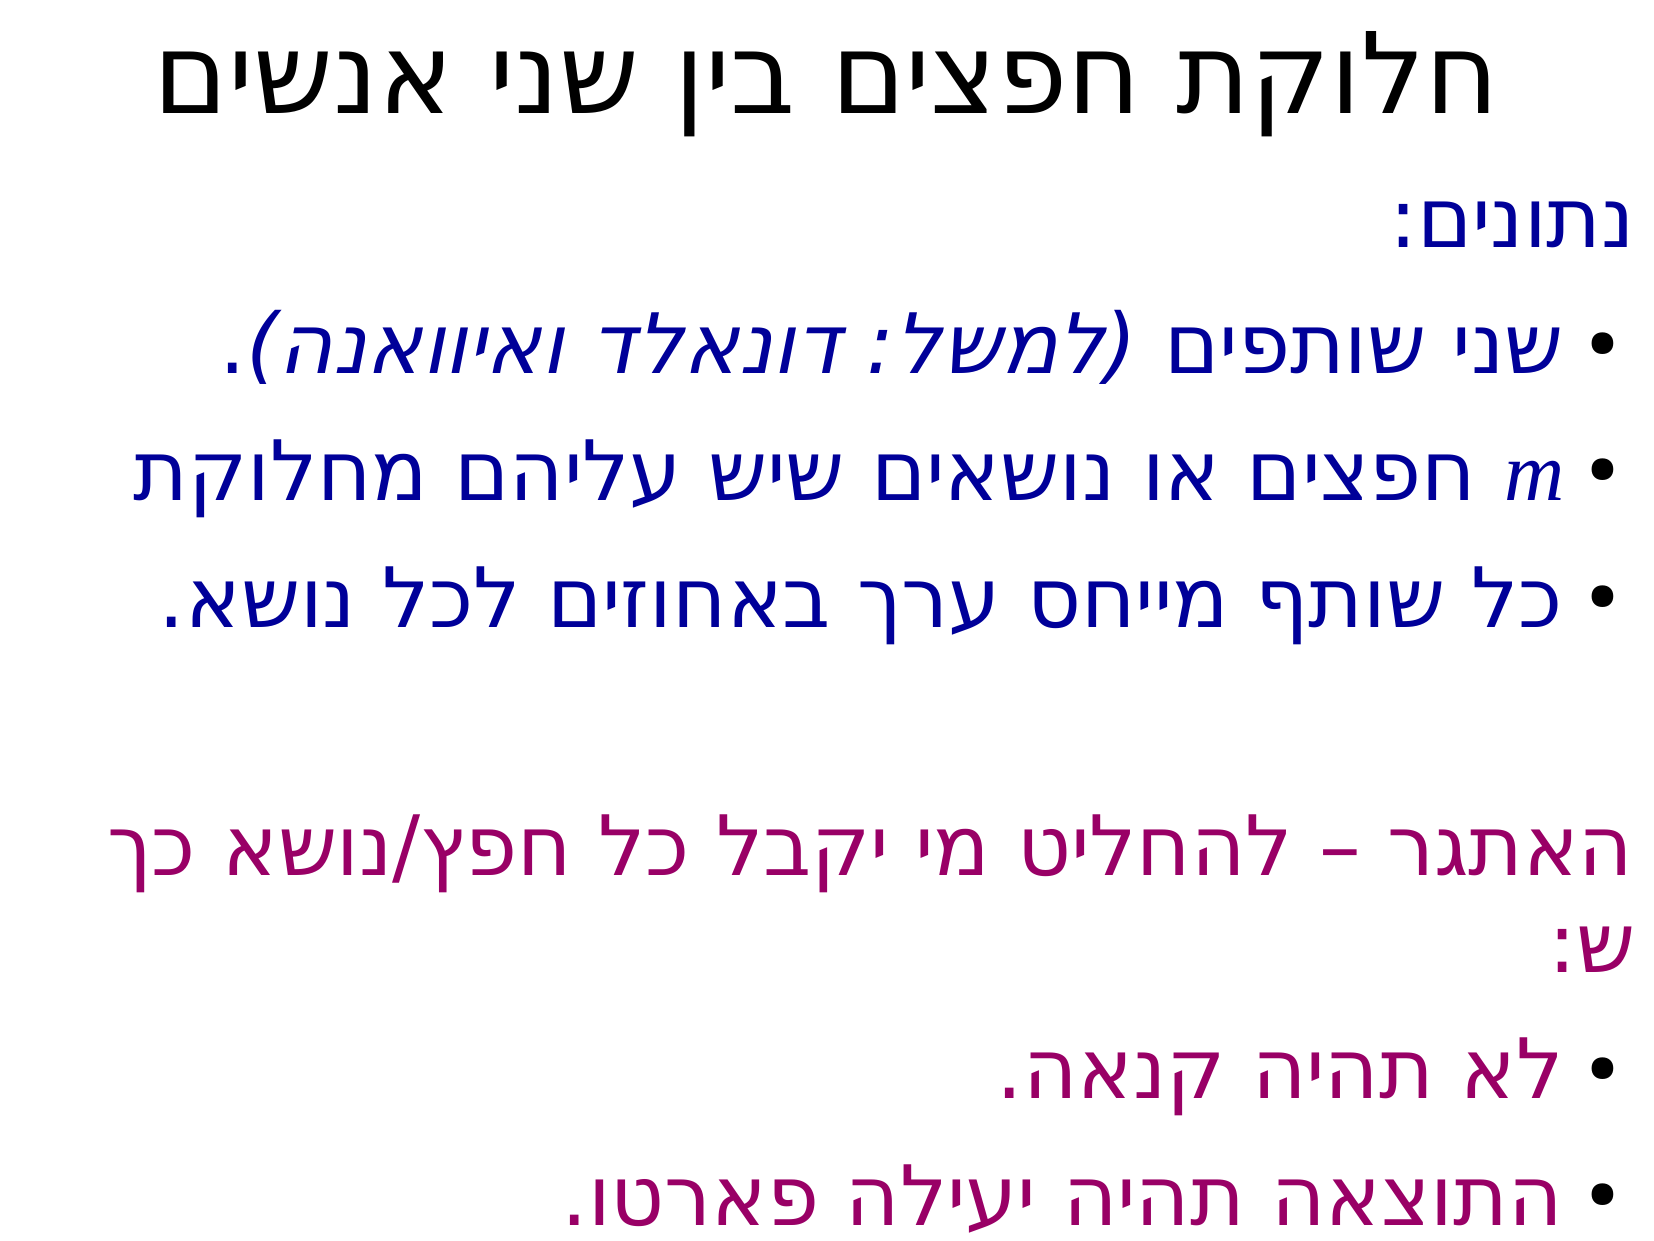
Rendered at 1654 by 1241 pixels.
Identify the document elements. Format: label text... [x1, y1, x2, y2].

list נתונים: שני שותפים (למשל: דונאלד ואיוואנה). m חפצים או נושאים שיש עליהם מחלוקת כל שותף מייחס ערך באחוזים לכל נושא. האתגר – להחליט מי יקבל כל חפץ/נושא כך ש: לא תהיה קנאה. התוצאה תהיה יעילה פארטו. נצטרך לחתוך חפץ אחד לכל היותר. [15, 170, 1636, 1216]
title חלוקת חפצים בין שני אנשים [0, 0, 1654, 151]
